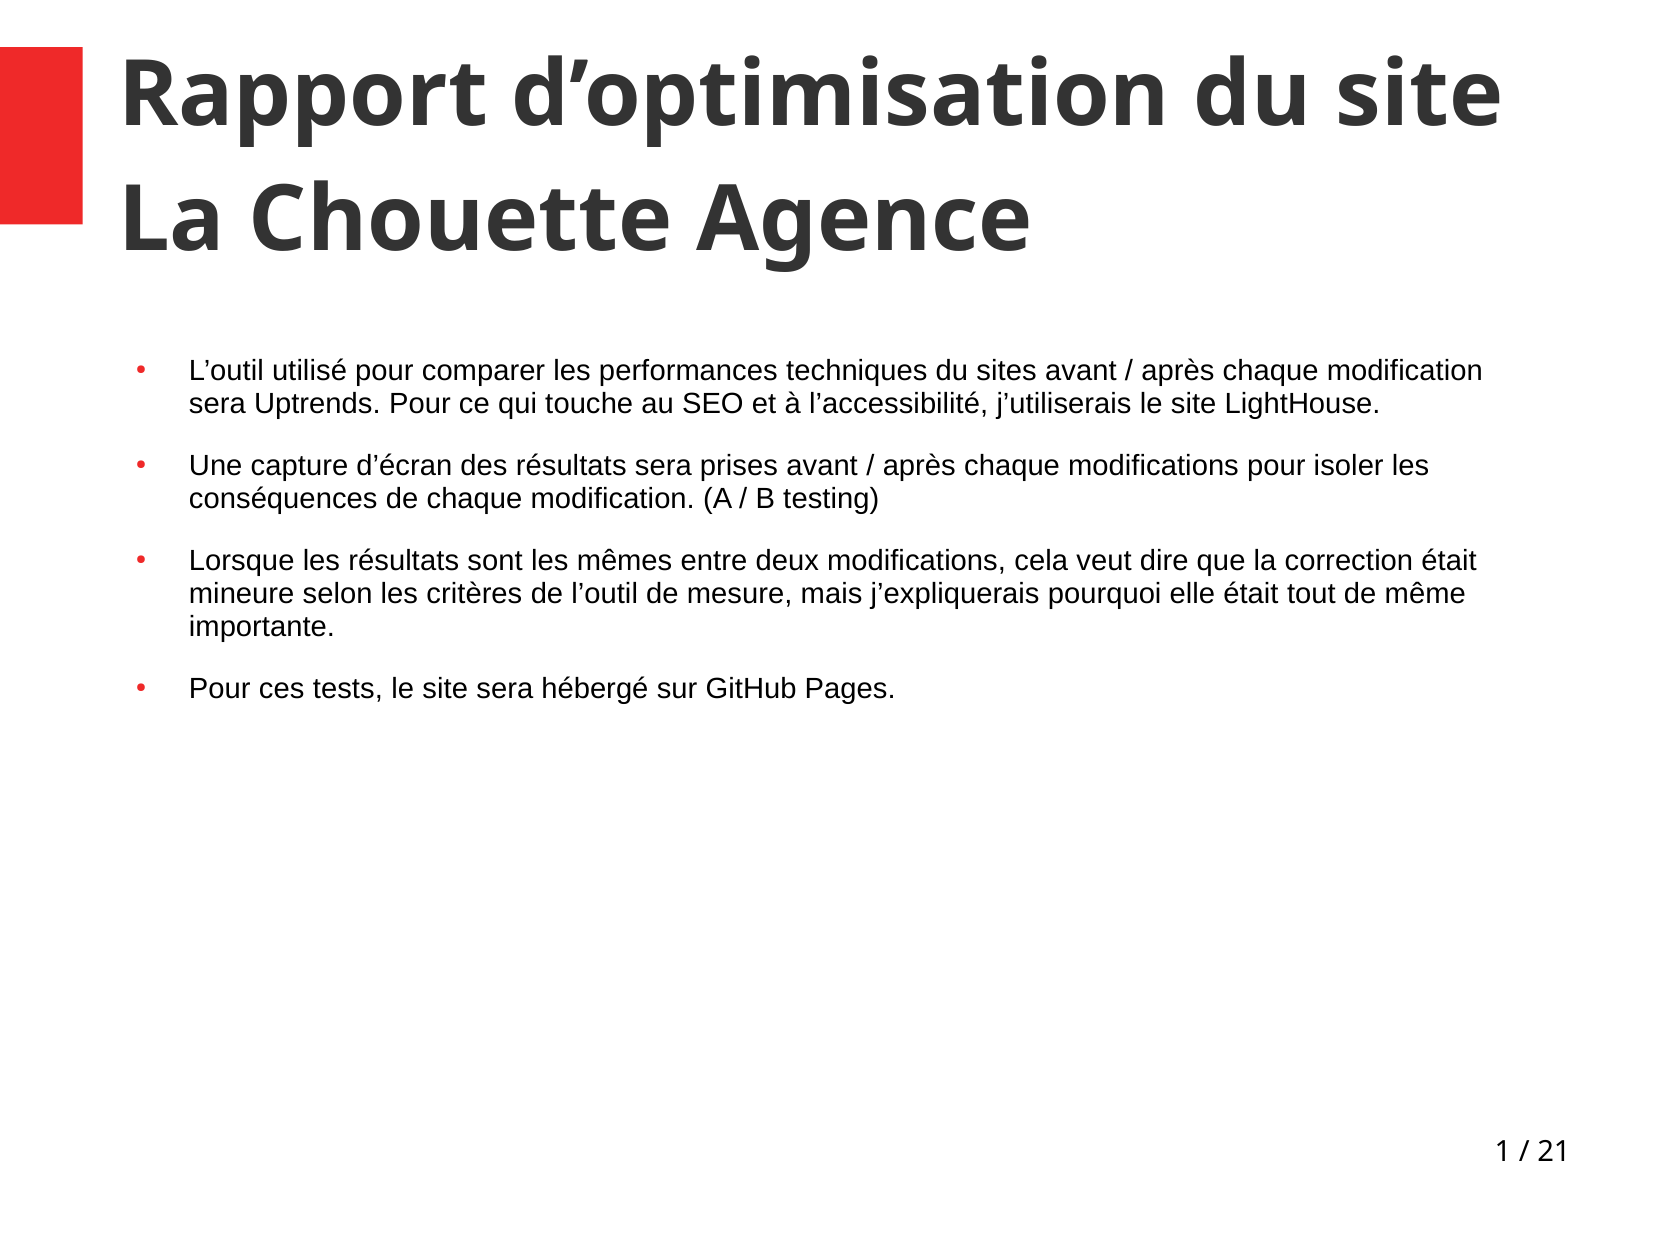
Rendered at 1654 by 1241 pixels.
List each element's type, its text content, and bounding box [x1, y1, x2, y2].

list L’outil utilisé pour comparer les performances techniques du sites avant / après chaque modification sera Uptrends. Pour ce qui touche au SEO et à l’accessibilité, j’utiliserais le site LightHouse. Une capture d’écran des résultats sera prises avant / après chaque modifications pour isoler les conséquences de chaque modification. (A / B testing) Lorsque les résultats sont les mêmes entre deux modifications, cela veut dire que la correction était mineure selon les critères de l’outil de mesure, mais j’expliquerais pourquoi elle était tout de même importante. Pour ces tests, le site sera hébergé sur GitHub Pages. [118, 354, 1536, 1074]
title Rapport d’optimisation du site La Chouette Agence [118, 27, 1571, 278]
